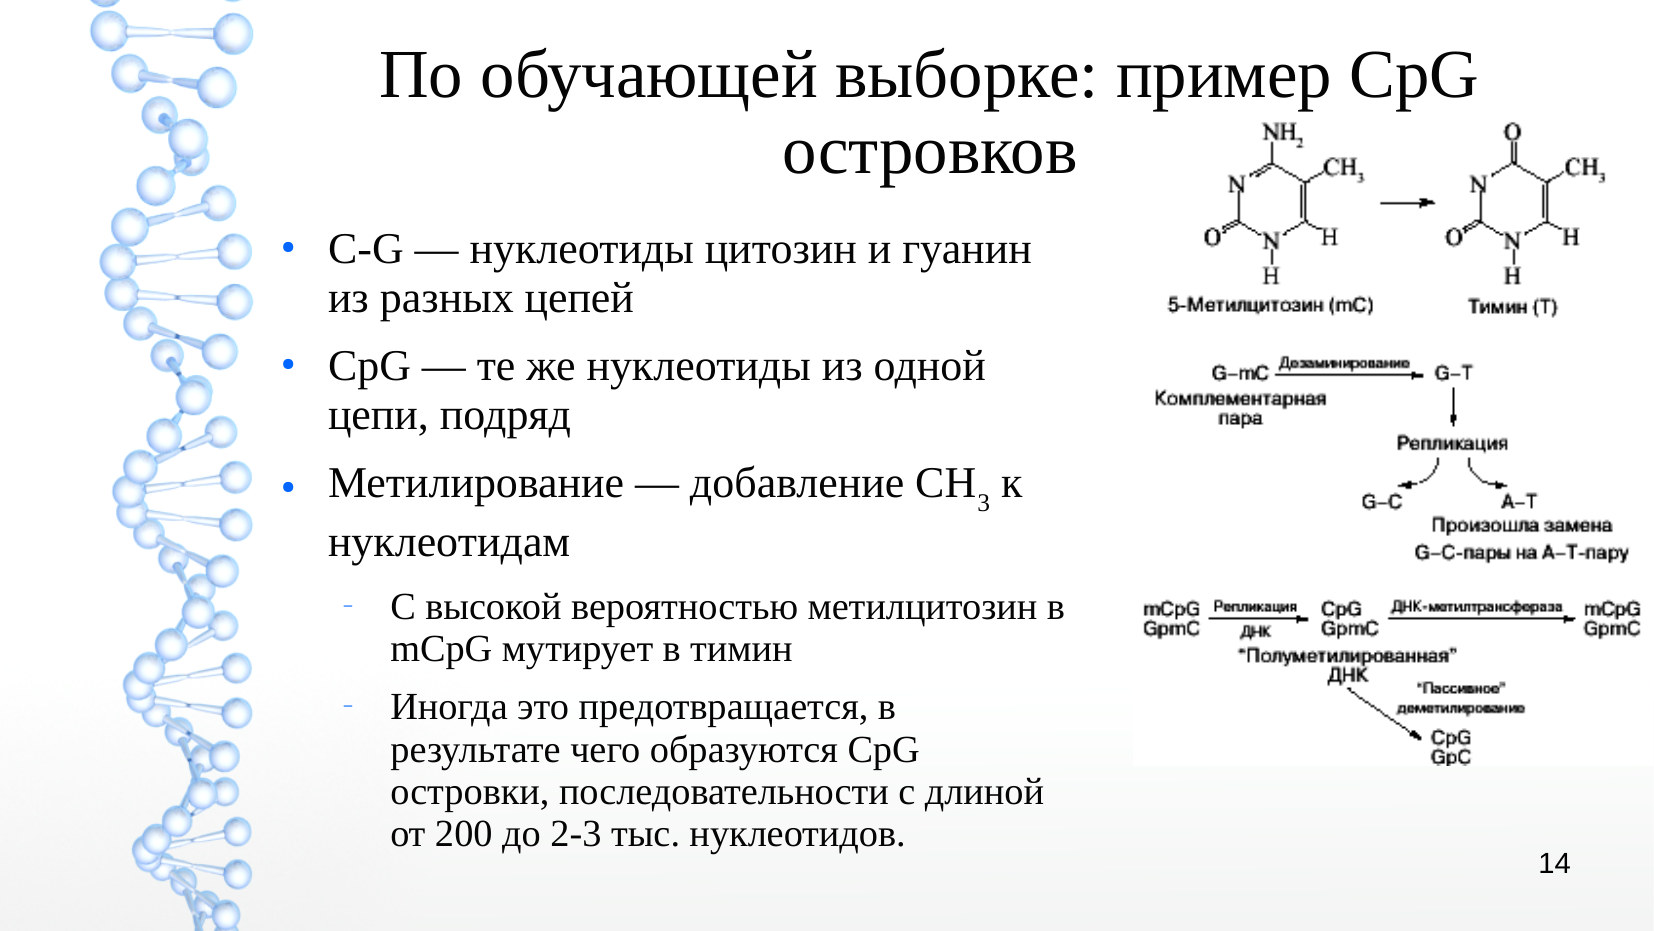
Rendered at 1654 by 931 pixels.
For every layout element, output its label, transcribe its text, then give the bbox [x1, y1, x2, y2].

list С-G — нуклеотиды цитозин и гуанин из разных цепей CpG — те же нуклеотиды из одной цепи, подряд Метилирование — добавление CH3 к нуклеотидам С высокой вероятностью метилцитозин в mCpG мутирует в тимин Иногда это предотвращается, в результате чего образуются CpG островки, последовательности с длиной от 200 до 2-3 тыс. нуклеотидов. [265, 224, 1075, 863]
picture [0, 0, 1654, 931]
title По обучающей выборке: пример CpG островков [265, 35, 1595, 189]
